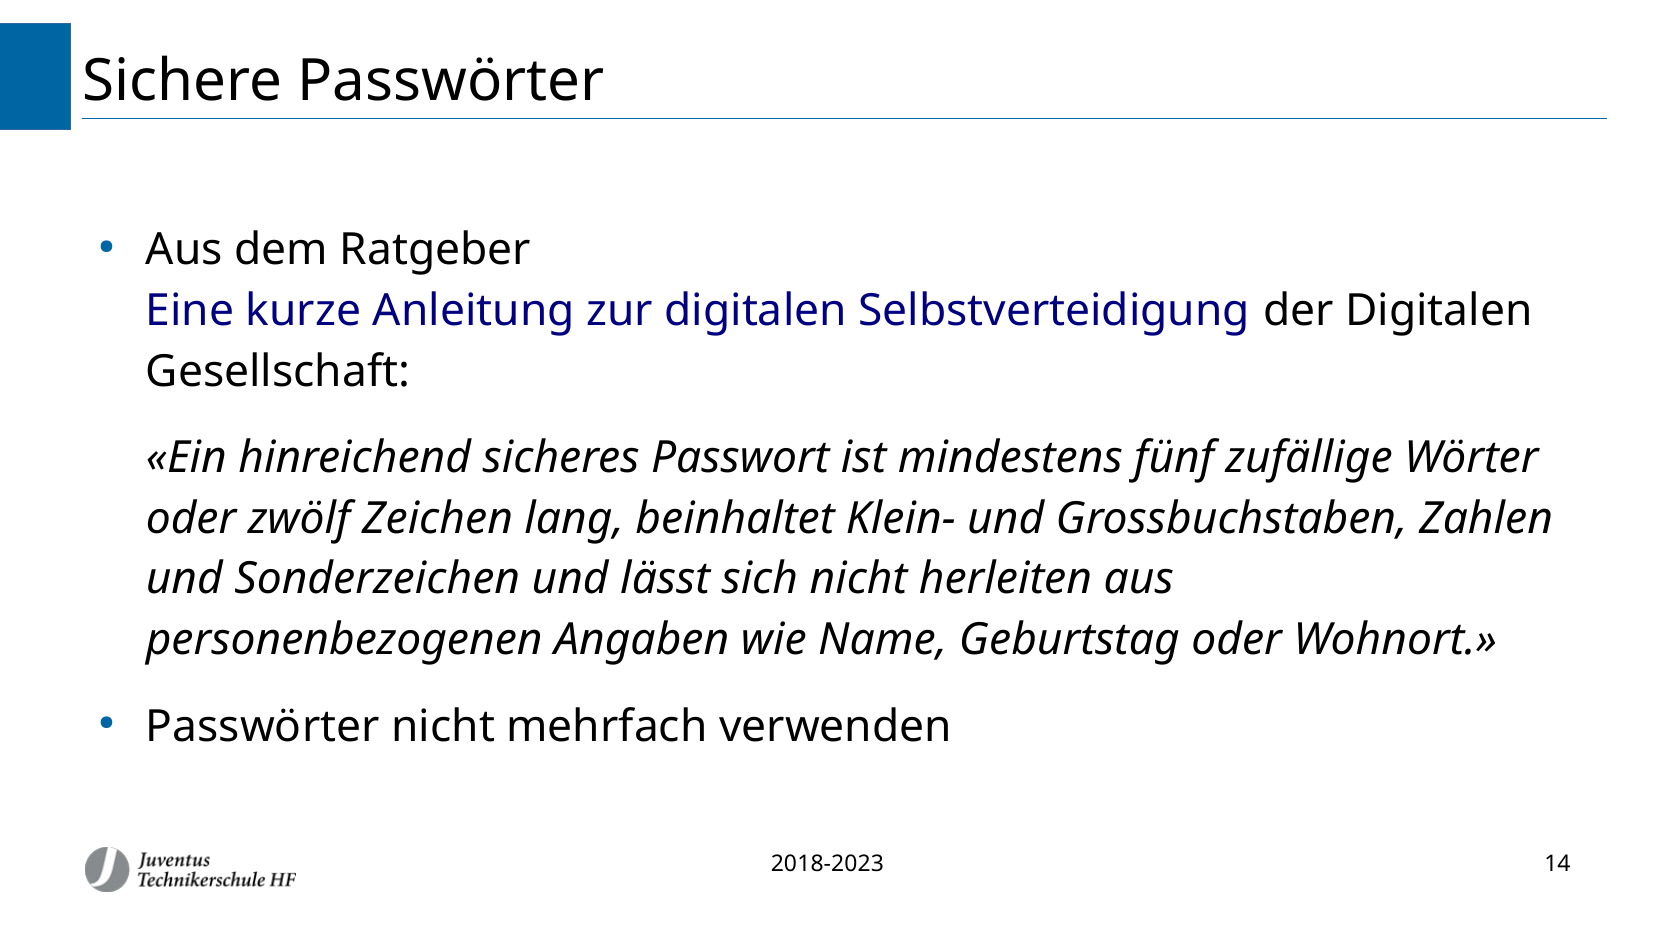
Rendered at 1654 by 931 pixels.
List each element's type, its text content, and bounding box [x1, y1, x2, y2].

picture [85, 847, 296, 892]
title Sichere Passwörter [82, 37, 1571, 119]
list Aus dem Ratgeber Eine kurze Anleitung zur digitalen Selbstverteidigung der Digitalen Gesellschaft: «Ein hinreichend sicheres Passwort ist mindestens fünf zufällige Wörter oder zwölf Zeichen lang, beinhaltet Klein- und Grossbuchstaben, Zahlen und Sonderzeichen und lässt sich nicht herleiten aus personenbezogenen Angaben wie Name, Geburtstag oder Wohnort.» Passwörter nicht mehrfach verwenden [82, 217, 1571, 758]
